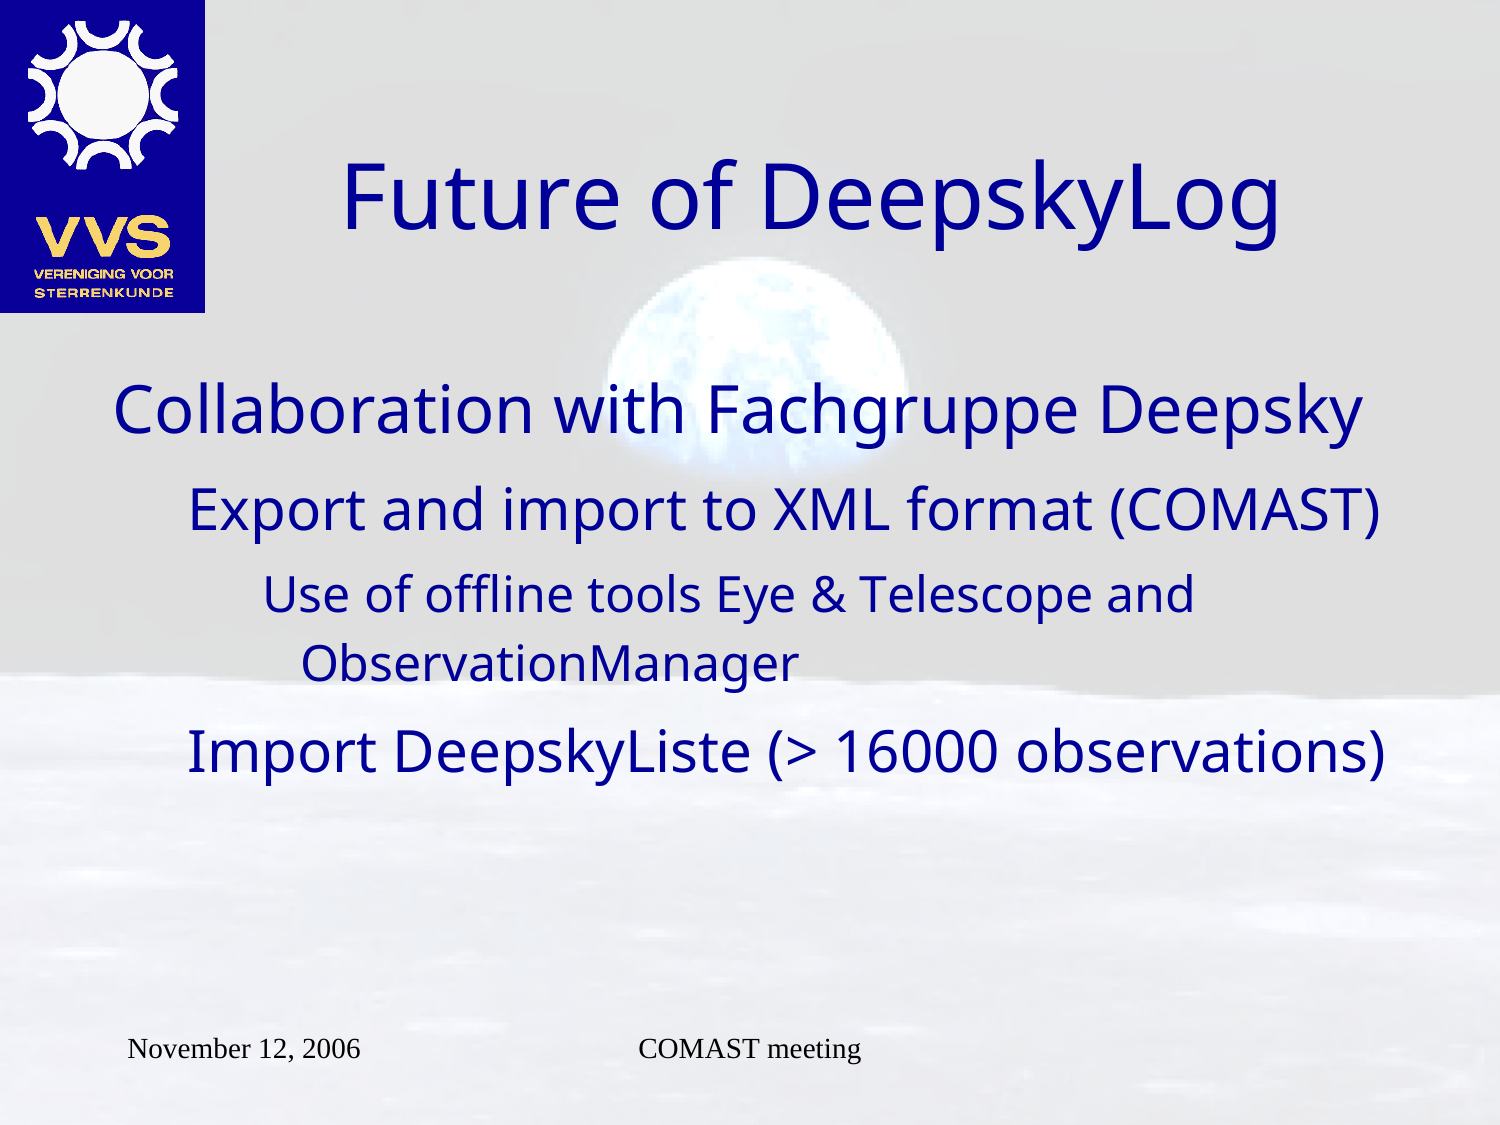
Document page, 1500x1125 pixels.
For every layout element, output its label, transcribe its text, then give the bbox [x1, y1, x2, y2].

picture [0, 0, 205, 313]
title Future of DeepskyLog [237, 76, 1388, 312]
list Collaboration with Fachgruppe Deepsky Export and import to XML format (COMAST) Use of offline tools Eye & Telescope and ObservationManager Import DeepskyListe (> 16000 observations) [112, 362, 1388, 1001]
